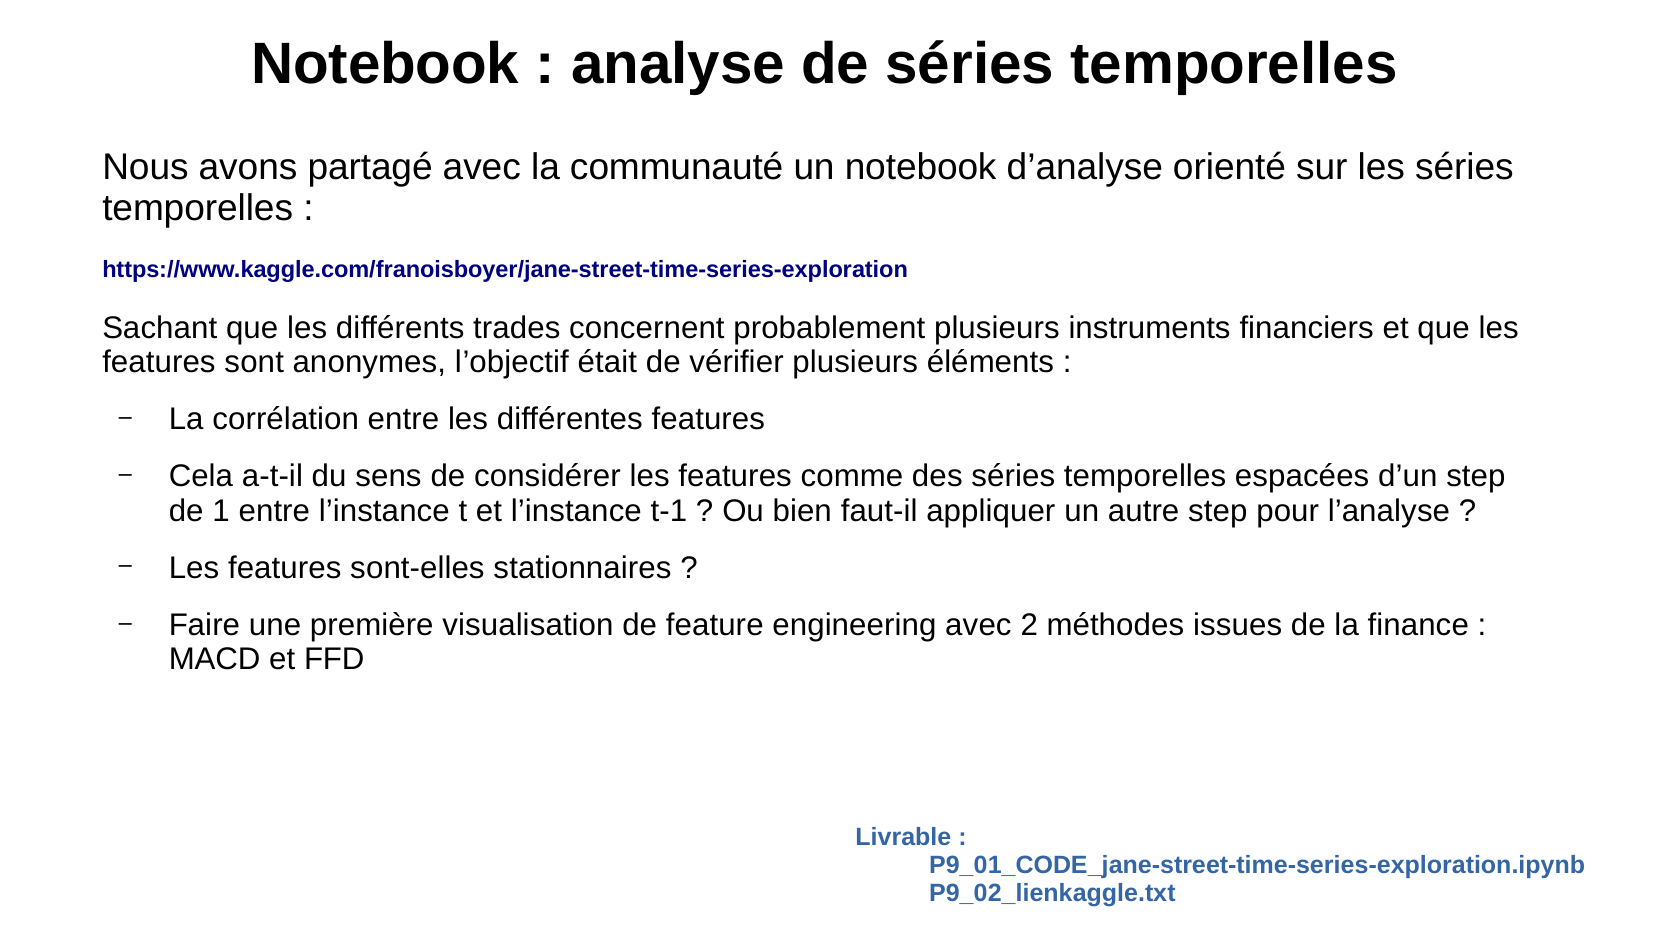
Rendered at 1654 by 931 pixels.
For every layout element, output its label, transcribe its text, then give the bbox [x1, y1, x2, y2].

text_box Livrable : P9_01_CODE_jane-street-time-series-exploration.ipynb P9_02_lienkaggle.txt [840, 814, 1654, 931]
list Nous avons partagé avec la communauté un notebook d’analyse orienté sur les séries temporelles : https://www.kaggle.com/franoisboyer/jane-street-time-series-exploration Sachant que les différents trades concernent probablement plusieurs instruments financiers et que les features sont anonymes, l’objectif était de vérifier plusieurs éléments : La corrélation entre les différentes features Cela a-t-il du sens de considérer les features comme des séries temporelles espacées d’un step de 1 entre l’instance t et l’instance t-1 ? Ou bien faut-il appliquer un autre step pour l’analyse ? Les features sont-elles stationnaires ? Faire une première visualisation de feature engineering avec 2 méthodes issues de la finance : MACD et FFD [35, 145, 1524, 686]
text_box Notebook : analyse de séries temporelles [236, 23, 1505, 104]
